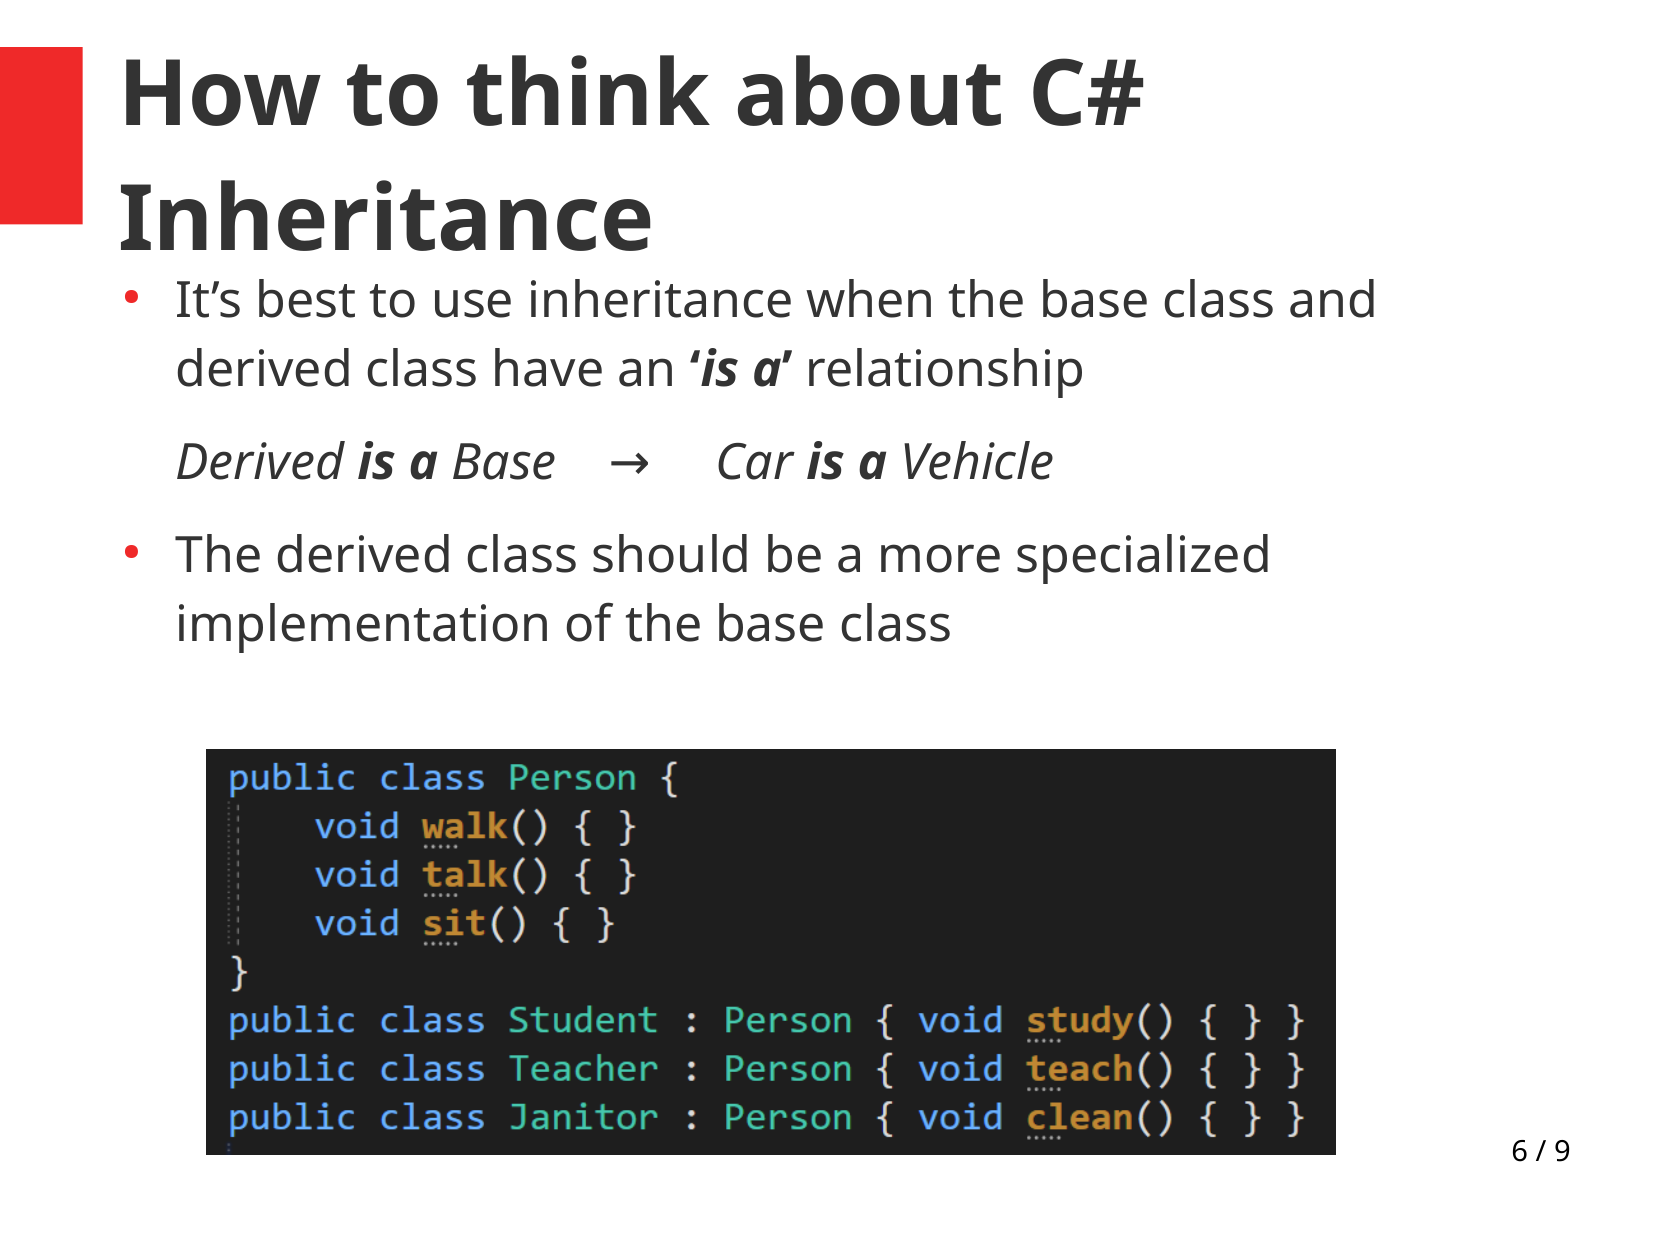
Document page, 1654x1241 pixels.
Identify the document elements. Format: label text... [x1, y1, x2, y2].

title How to think about C# Inheritance [118, 27, 1571, 278]
picture [206, 749, 1336, 1156]
list It’s best to use inheritance when the base class and derived class have an ‘is a’ relationship Derived is a Base → Car is a Vehicle The derived class should be a more specialized implementation of the base class [105, 264, 1523, 631]
